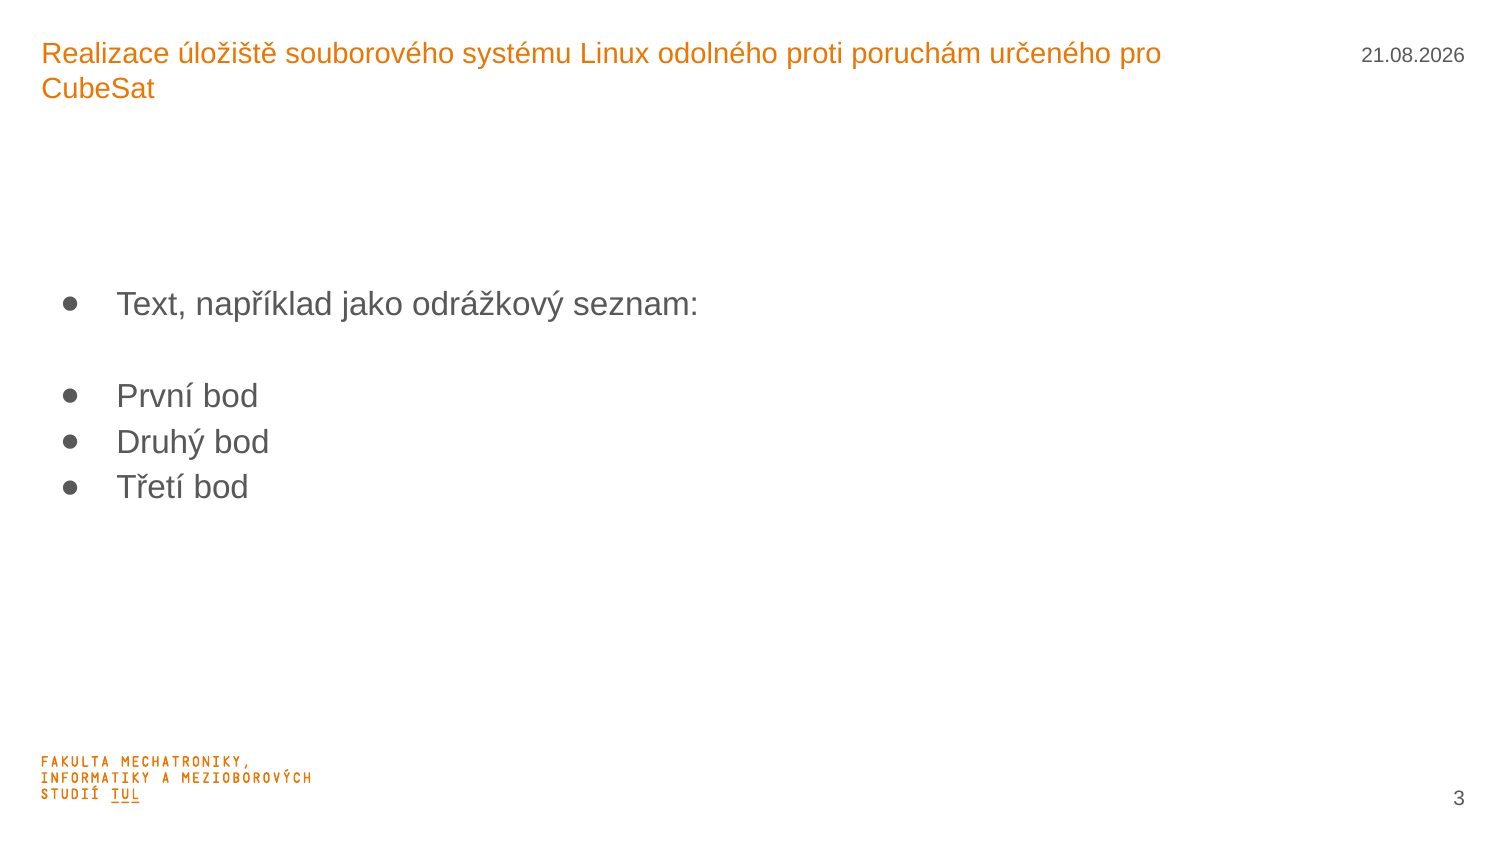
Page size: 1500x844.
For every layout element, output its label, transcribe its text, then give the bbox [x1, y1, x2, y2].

slide_number <číslo> [1424, 771, 1480, 824]
list Text, například jako odrážkový seznam: První bod Druhý bod Třetí bod [41, 261, 1282, 723]
footer Realizace úložiště souborového systému Linux odolného proti poruchám určeného pro CubeSat [41, 34, 1299, 95]
